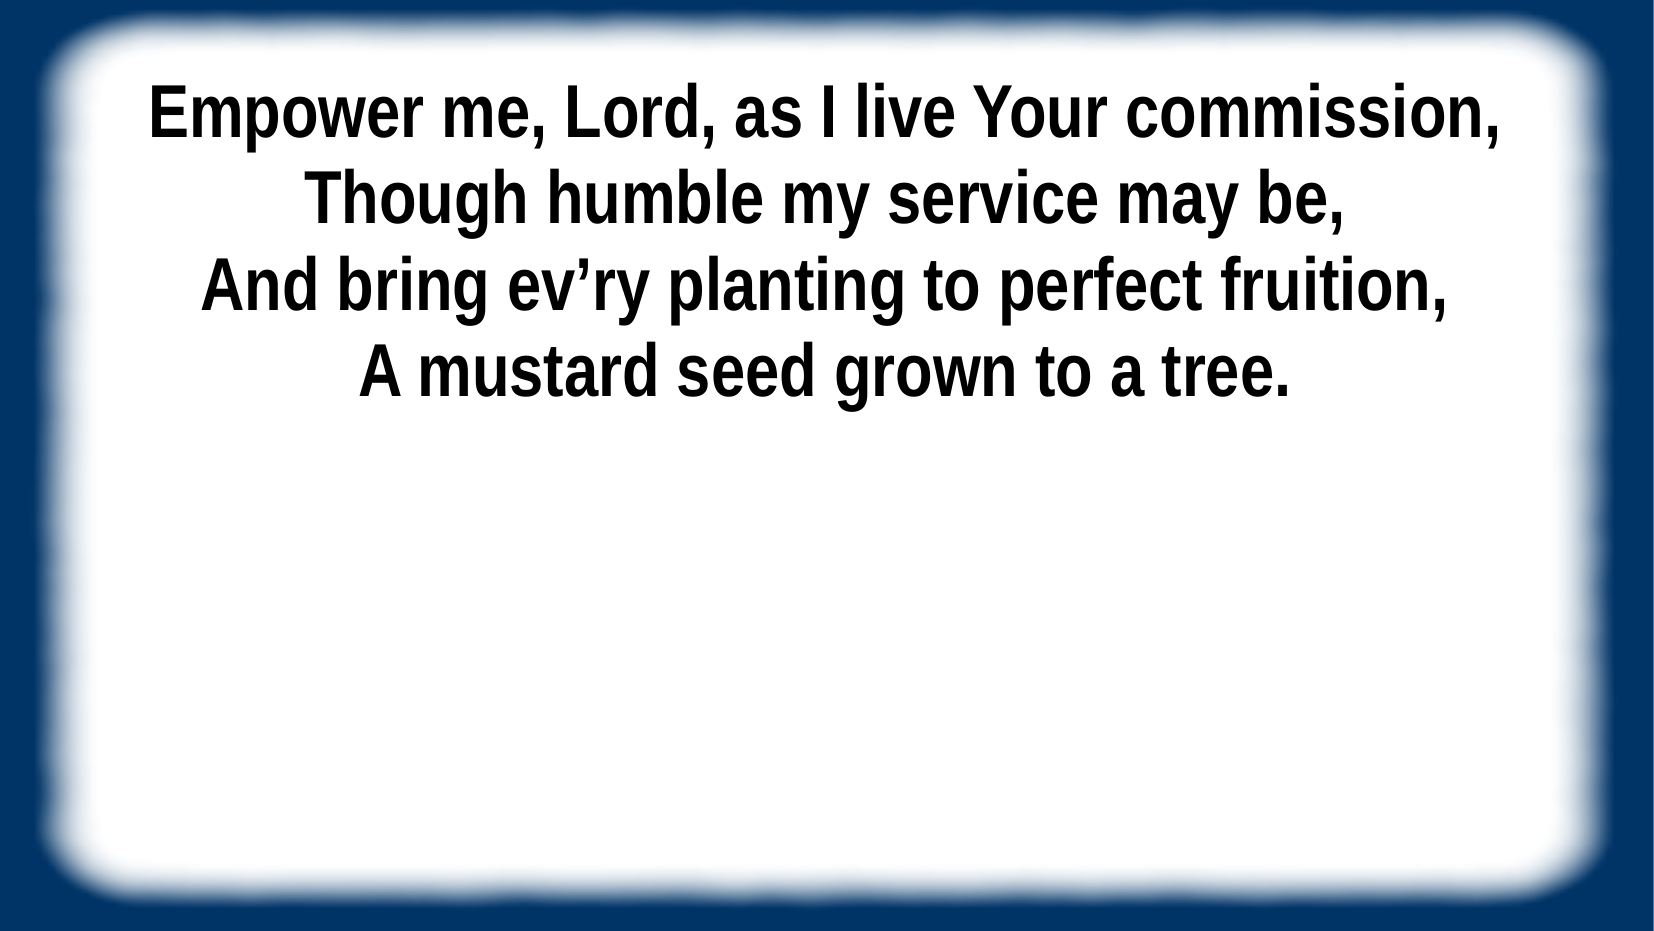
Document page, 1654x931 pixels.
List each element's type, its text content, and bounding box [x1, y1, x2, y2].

picture [0, 0, 1654, 931]
text_box Empower me, Lord, as I live Your commission, Though humble my service may be, And bring ev’ry planting to perfect fruition, A mustard seed grown to a tree. [75, 60, 1576, 421]
